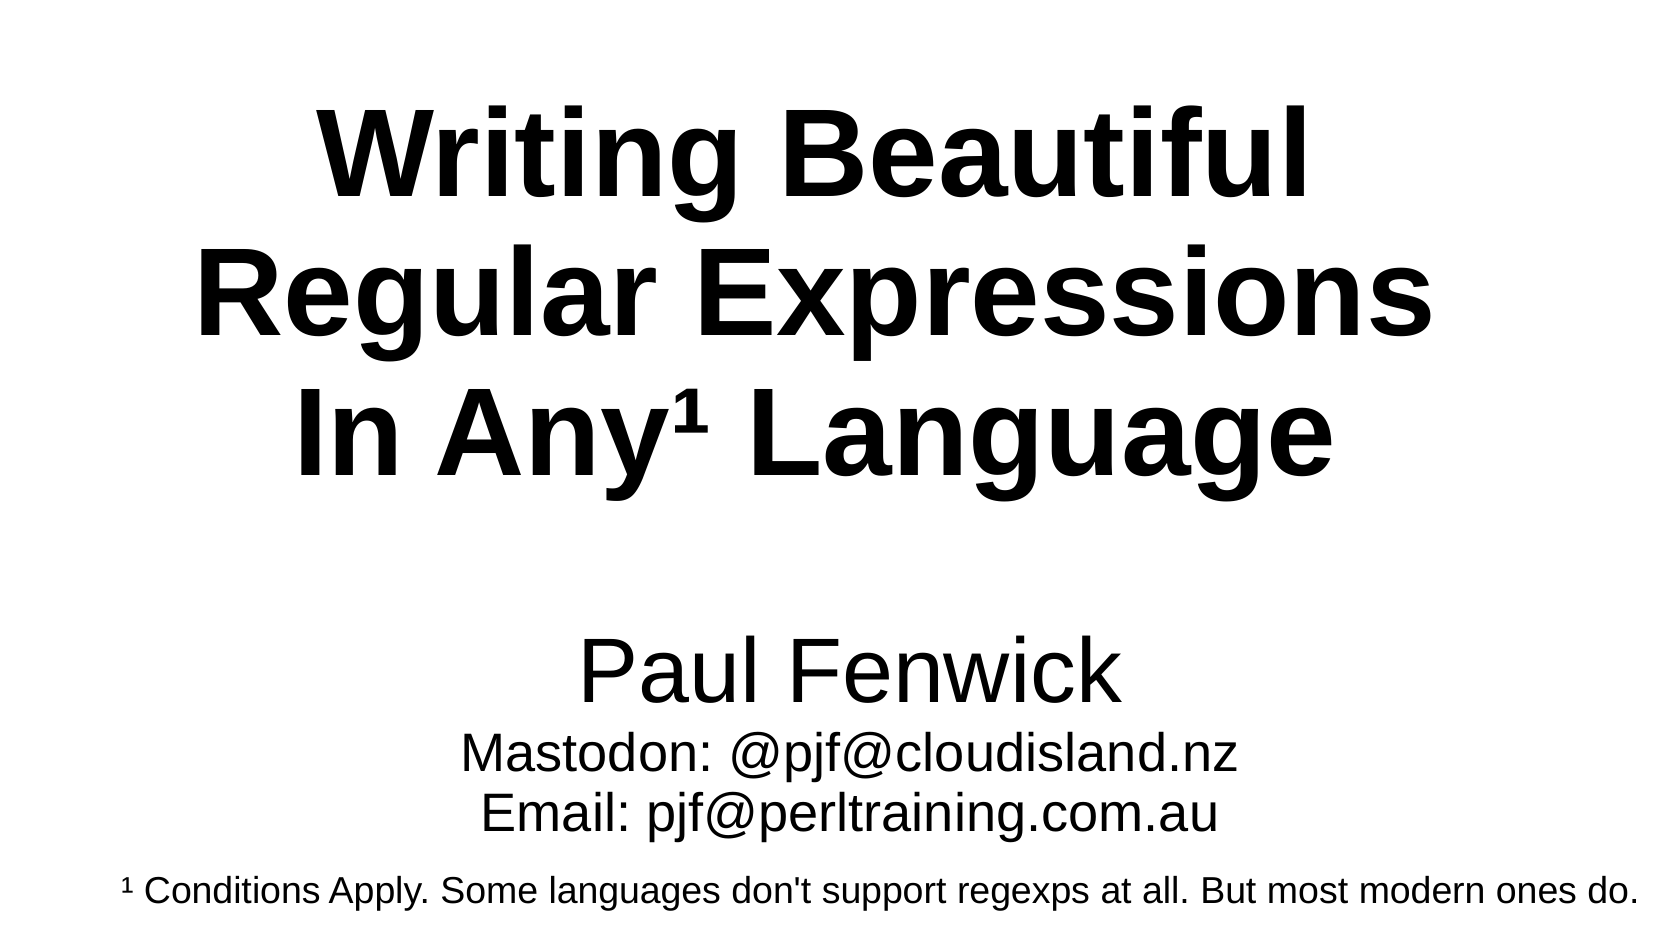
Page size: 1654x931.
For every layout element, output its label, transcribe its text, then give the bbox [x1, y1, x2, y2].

title Writing Beautiful Regular Expressions In Any¹ Language [23, 82, 1607, 503]
text_box ¹ Conditions Apply. Some languages don't support regexps at all. But most modern ones do. [106, 862, 1654, 920]
subtitle Paul Fenwick Mastodon: @pjf@cloudisland.nz Email: pjf@perltraining.com.au [106, 619, 1595, 844]
